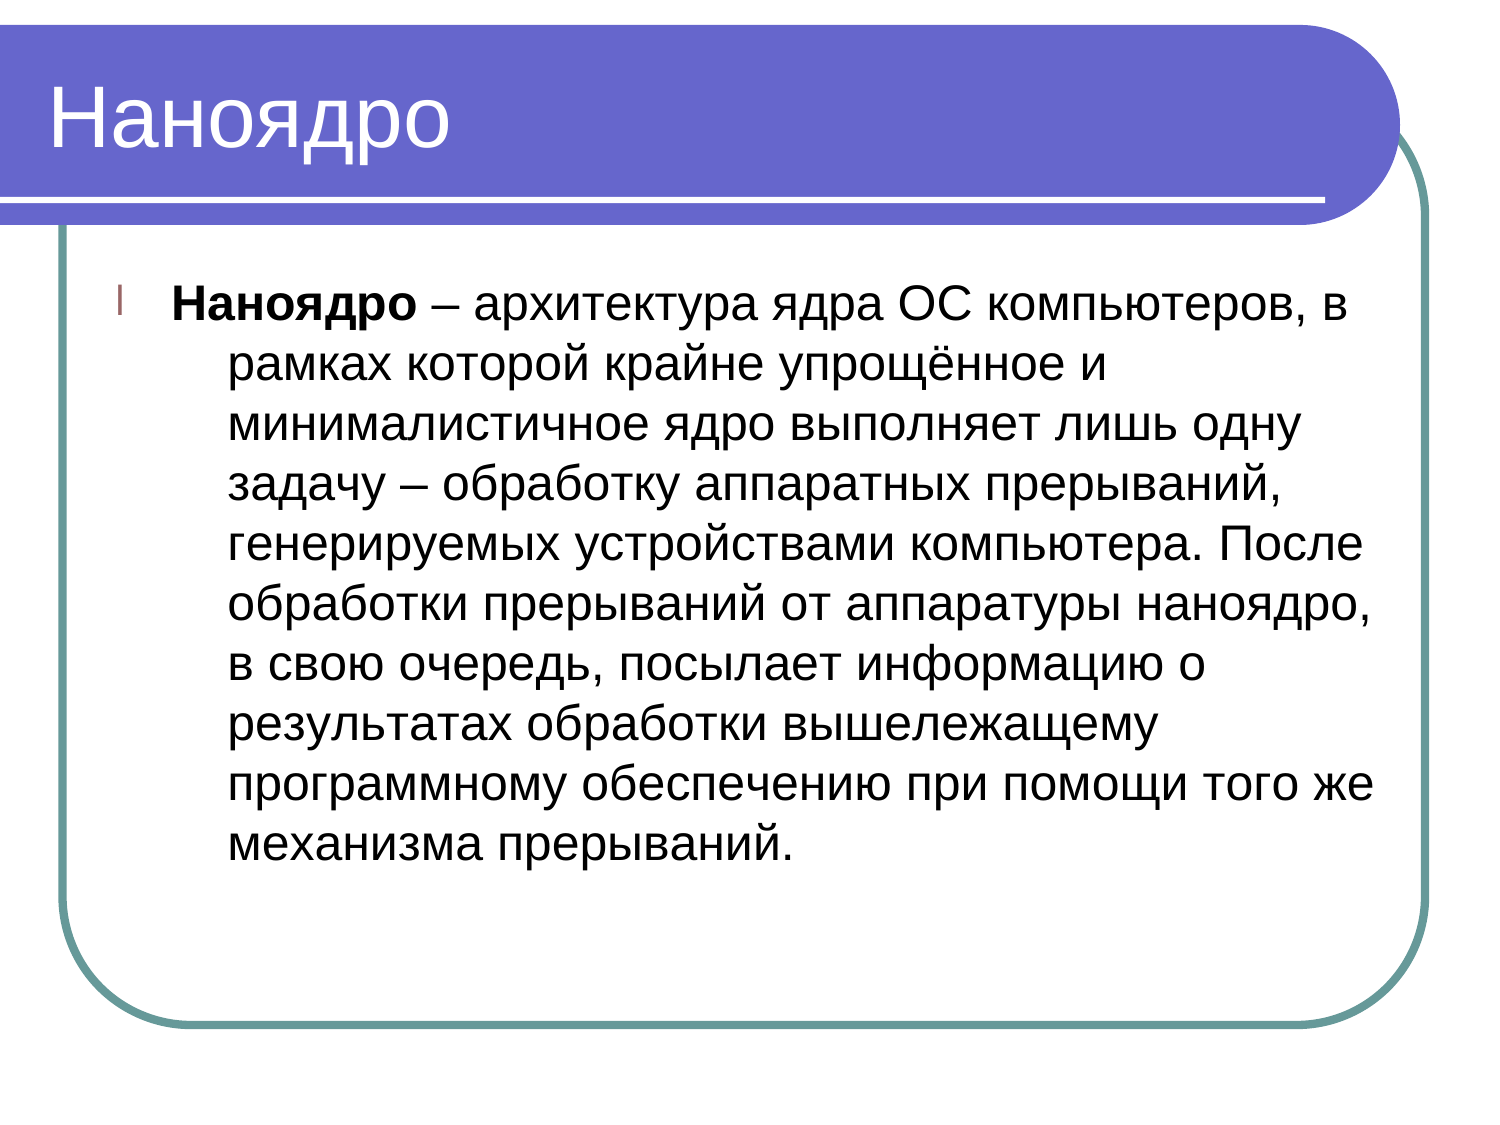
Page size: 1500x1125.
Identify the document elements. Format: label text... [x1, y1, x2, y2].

title Наноядро [32, 37, 1347, 188]
list Наноядро – архитектура ядра ОС компьютеров, в рамках которой крайне упрощённое и минималистичное ядро выполняет лишь одну задачу – обработку аппаратных прерываний, генерируемых устройствами компьютера. После обработки прерываний от аппаратуры наноядро, в свою очередь, посылает информацию о результатах обработки вышележащему программному обеспечению при помощи того же механизма прерываний. [99, 262, 1400, 988]
